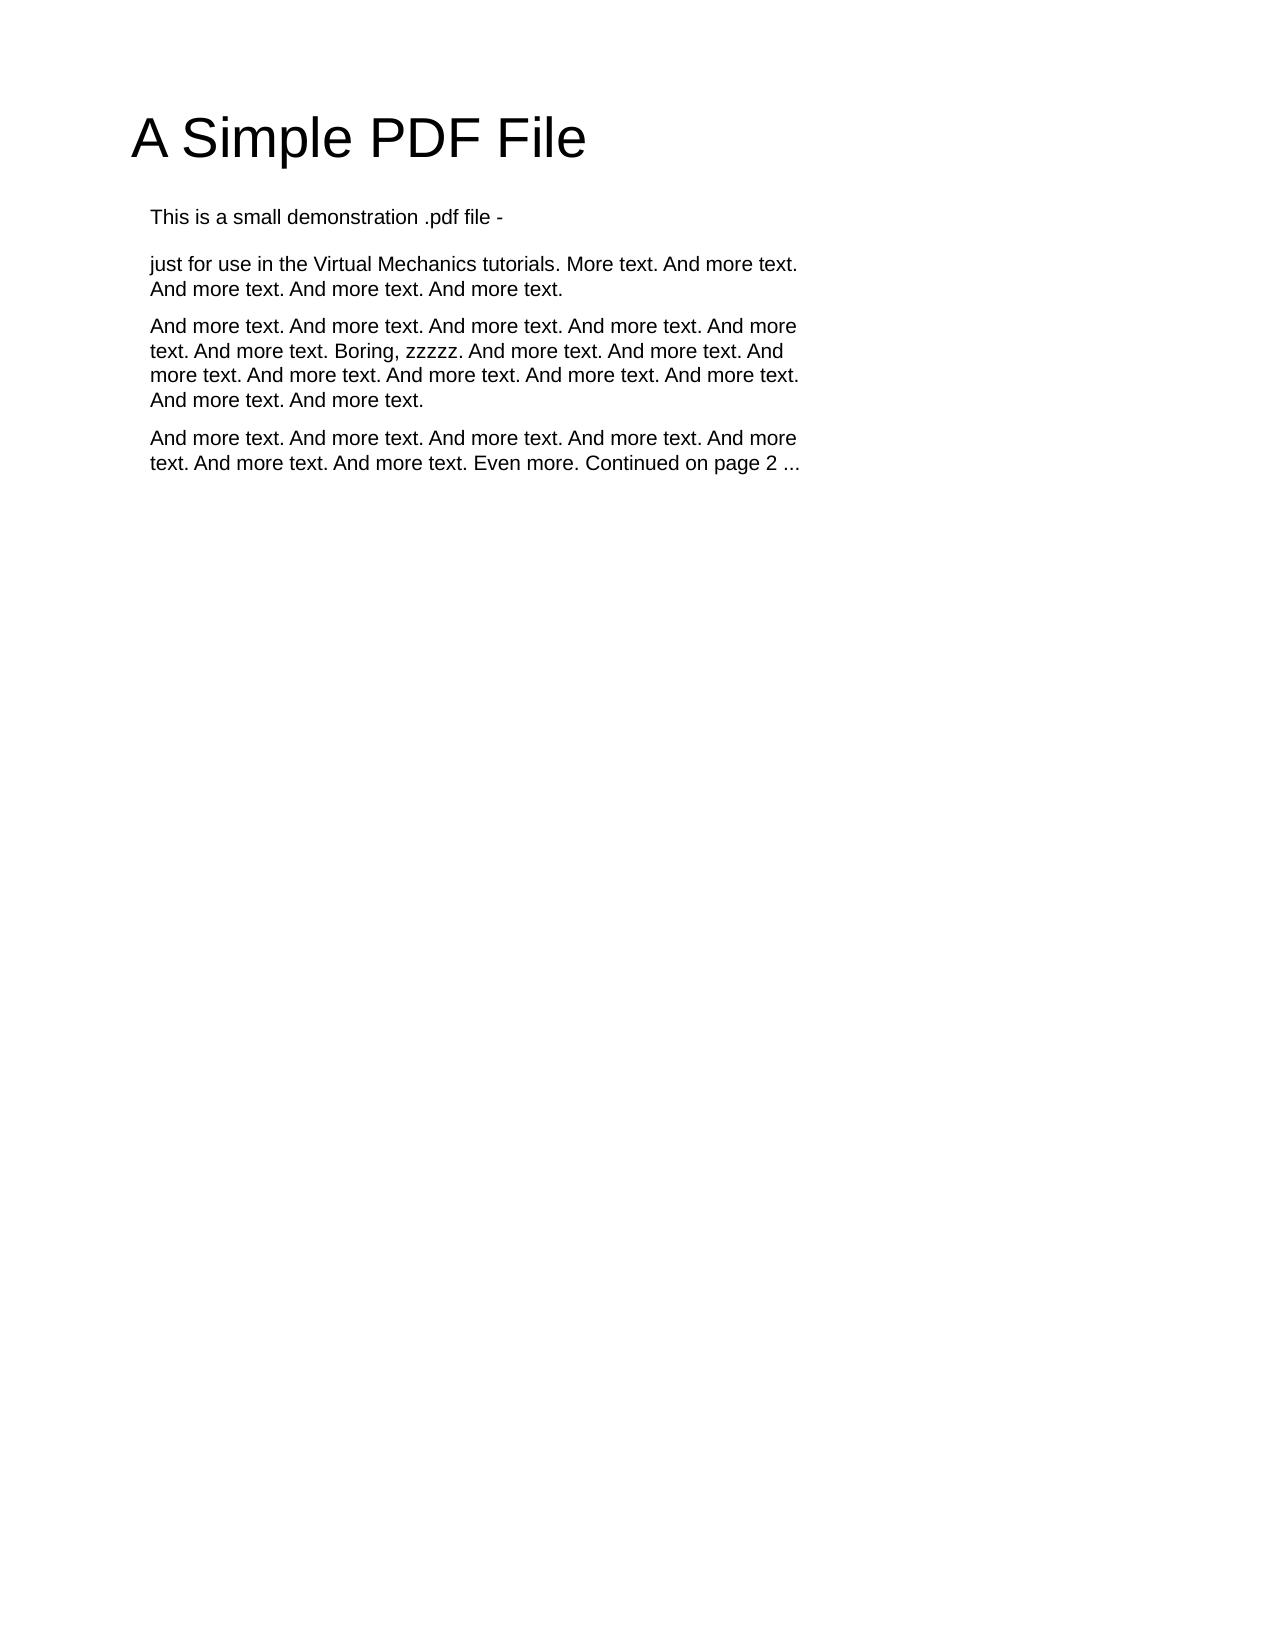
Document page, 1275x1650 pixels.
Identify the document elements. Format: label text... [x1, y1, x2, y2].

text_box A Simple PDF File This is a small demonstration .pdf file - just for use in the Virtual Mechanics tutorials. More text. And more text. And more text. And more text. And more text. And more text. And more text. And more text. And more text. And more text. And more text. Boring, zzzzz. And more text. And more text. And more text. And more text. And more text. And more text. And more text. And more text. And more text. And more text. And more text. And more text. And more text. And more text. And more text. And more text. Even more. Continued on page 2 ... [132, 101, 809, 496]
